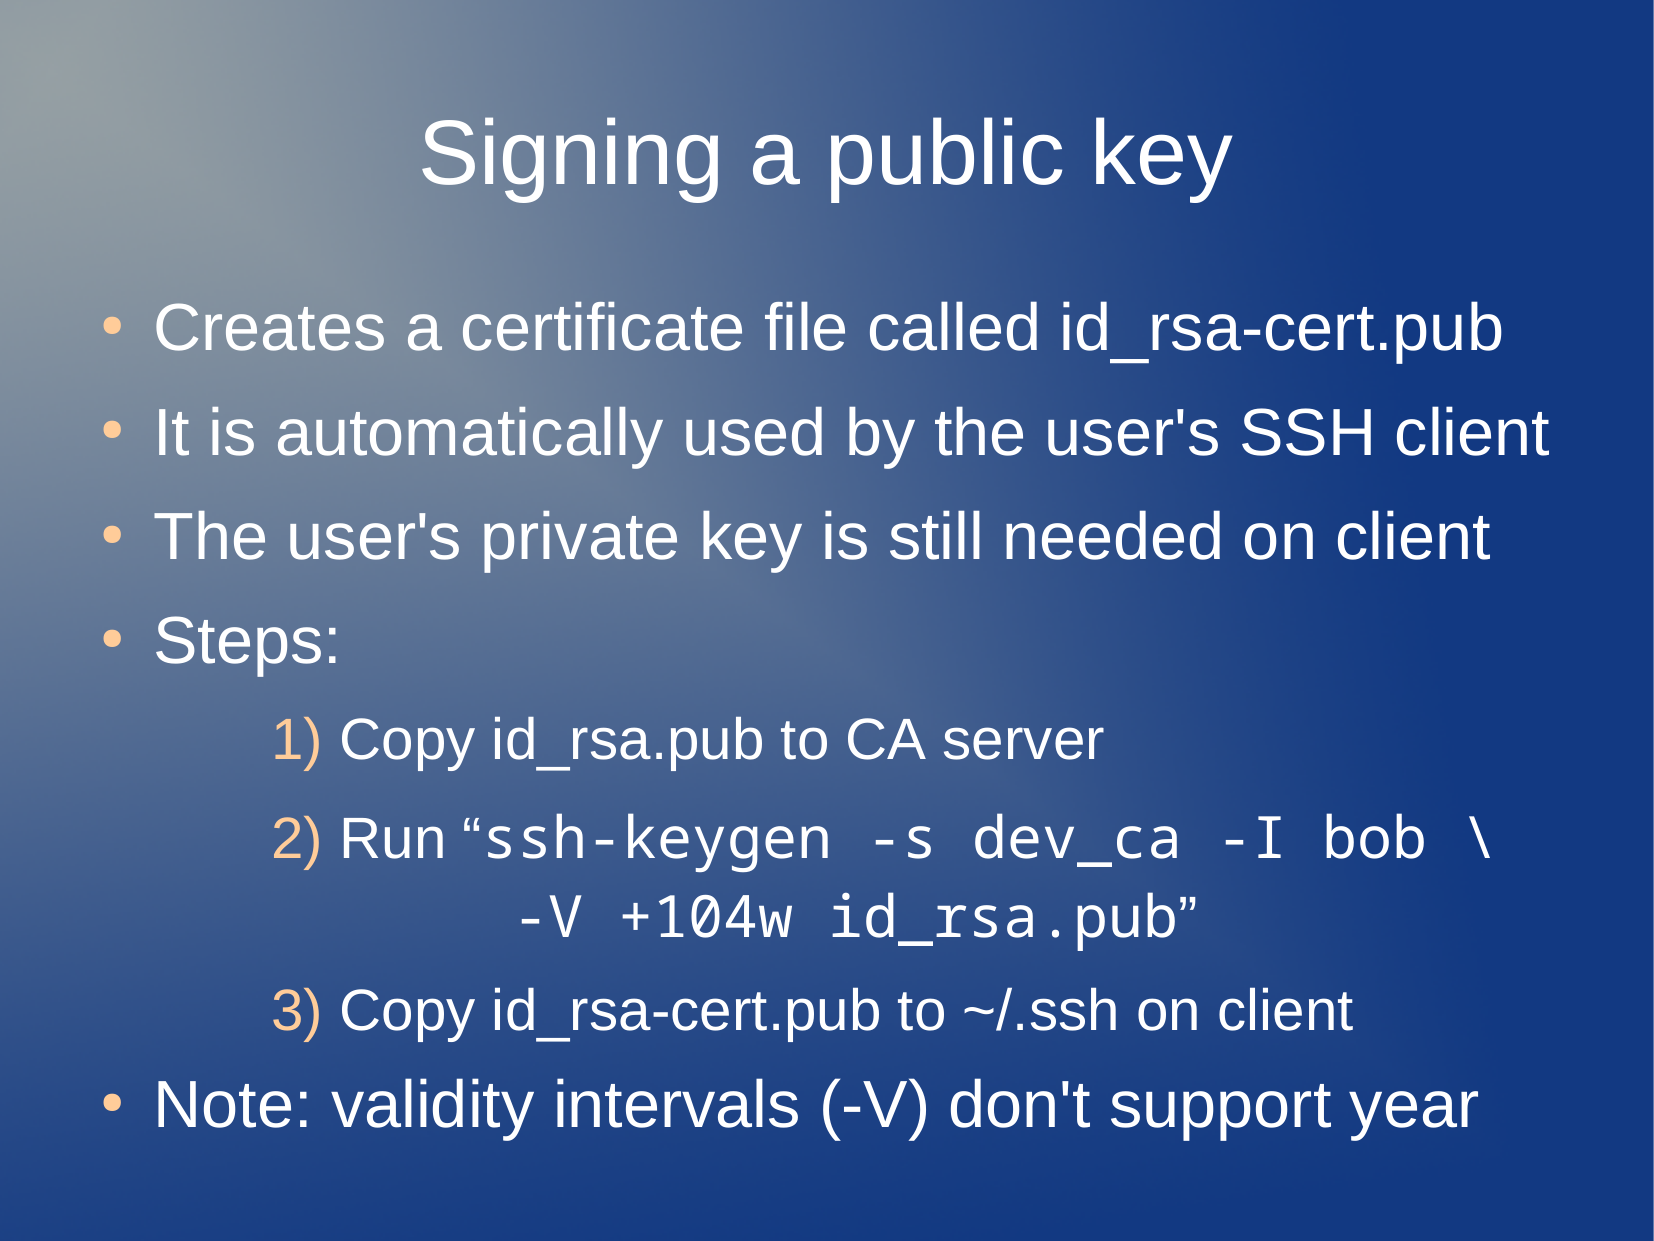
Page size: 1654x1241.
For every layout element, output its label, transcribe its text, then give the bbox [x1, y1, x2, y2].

picture [0, 0, 1654, 1241]
title Signing a public key [82, 56, 1571, 250]
list Creates a certificate file called id_rsa-cert.pub It is automatically used by the user's SSH client The user's private key is still needed on client Steps: Copy id_rsa.pub to CA server Run “ssh-keygen -s dev_ca -I bob \ -V +104w id_rsa.pub” Copy id_rsa-cert.pub to ~/.ssh on client Note: validity intervals (-V) don't support year [82, 290, 1571, 1124]
